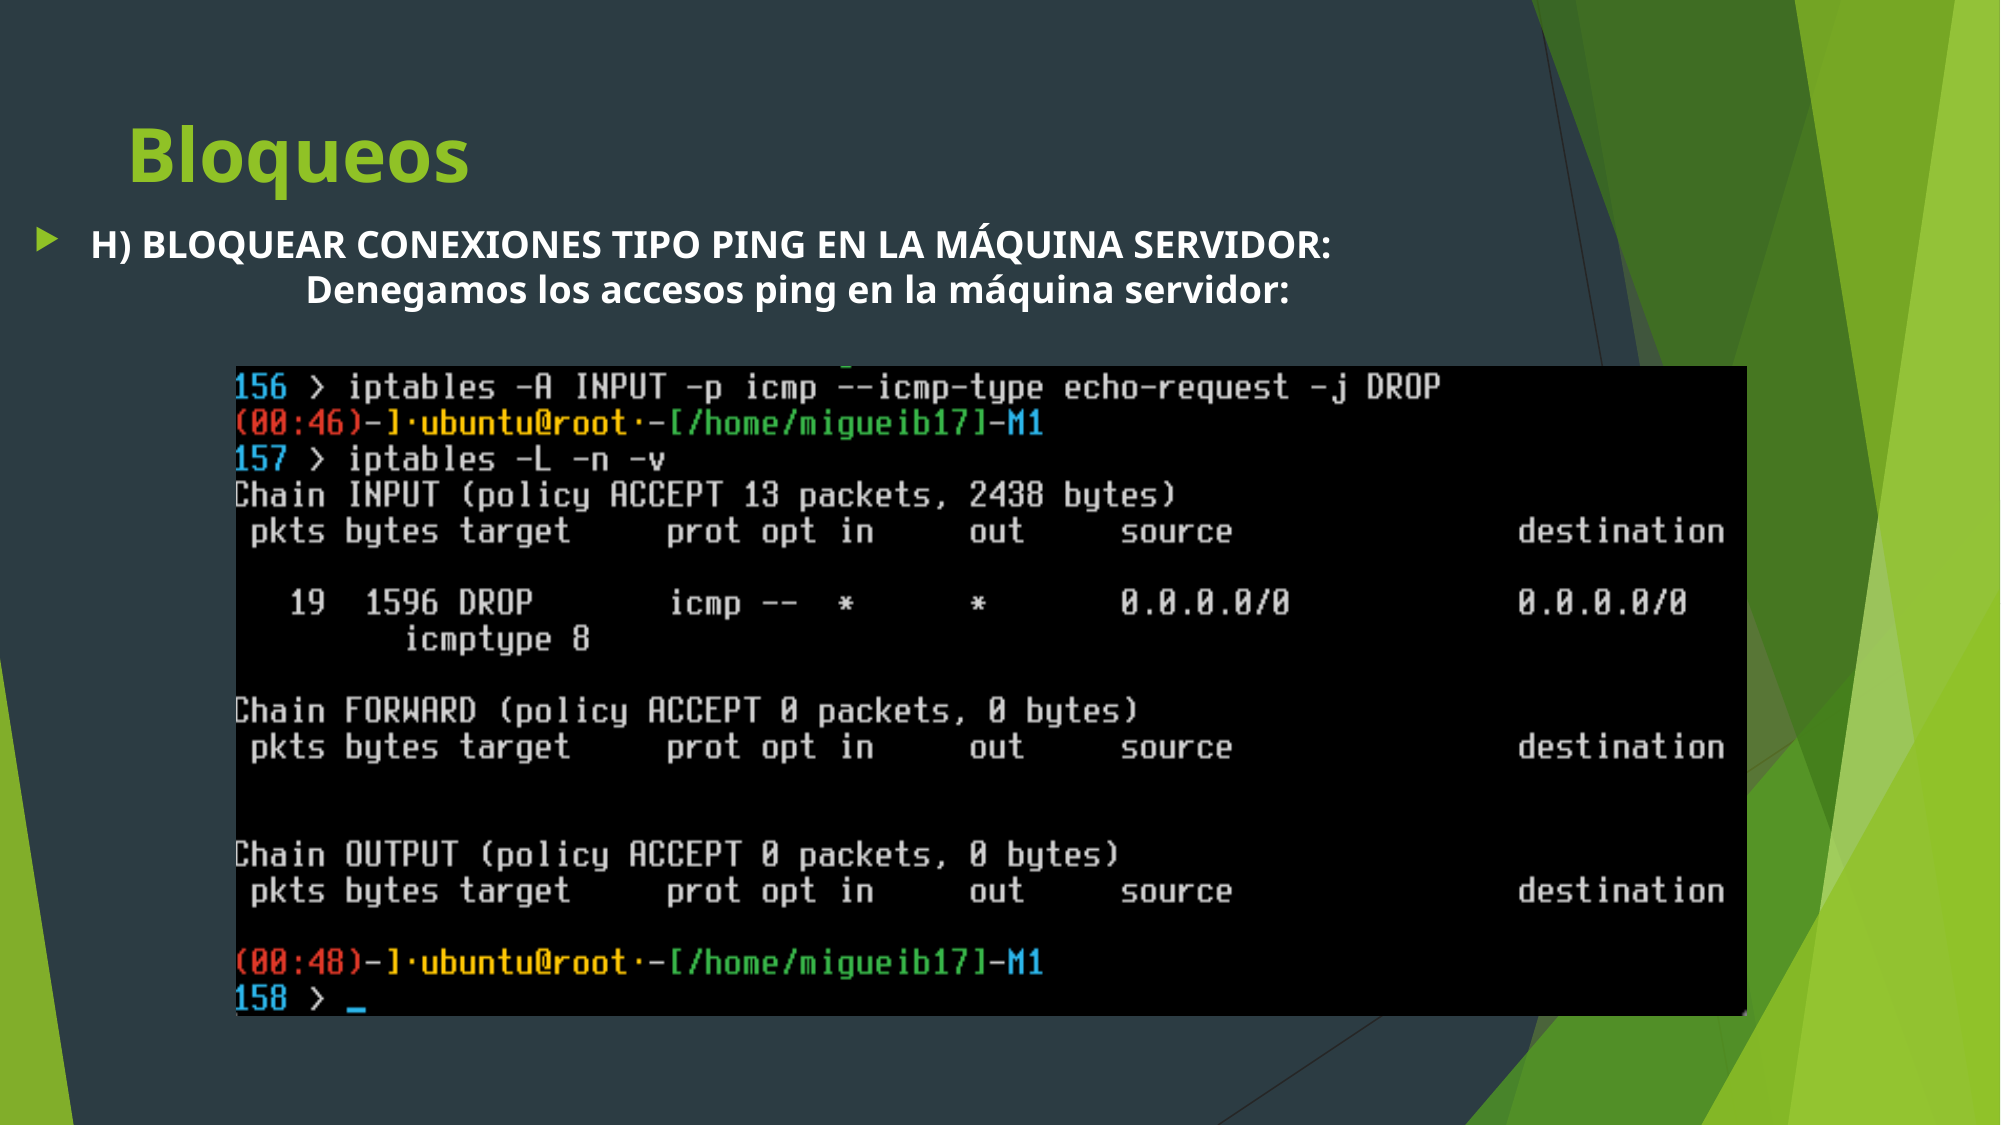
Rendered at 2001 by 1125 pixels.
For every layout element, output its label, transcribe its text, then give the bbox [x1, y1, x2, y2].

title Bloqueos [111, 99, 1522, 213]
list H) BLOQUEAR CONEXIONES TIPO PING EN LA MÁQUINA SERVIDOR: Denegamos los accesos ping en la máquina servidor: [18, 213, 1796, 355]
picture [236, 366, 1747, 1016]
